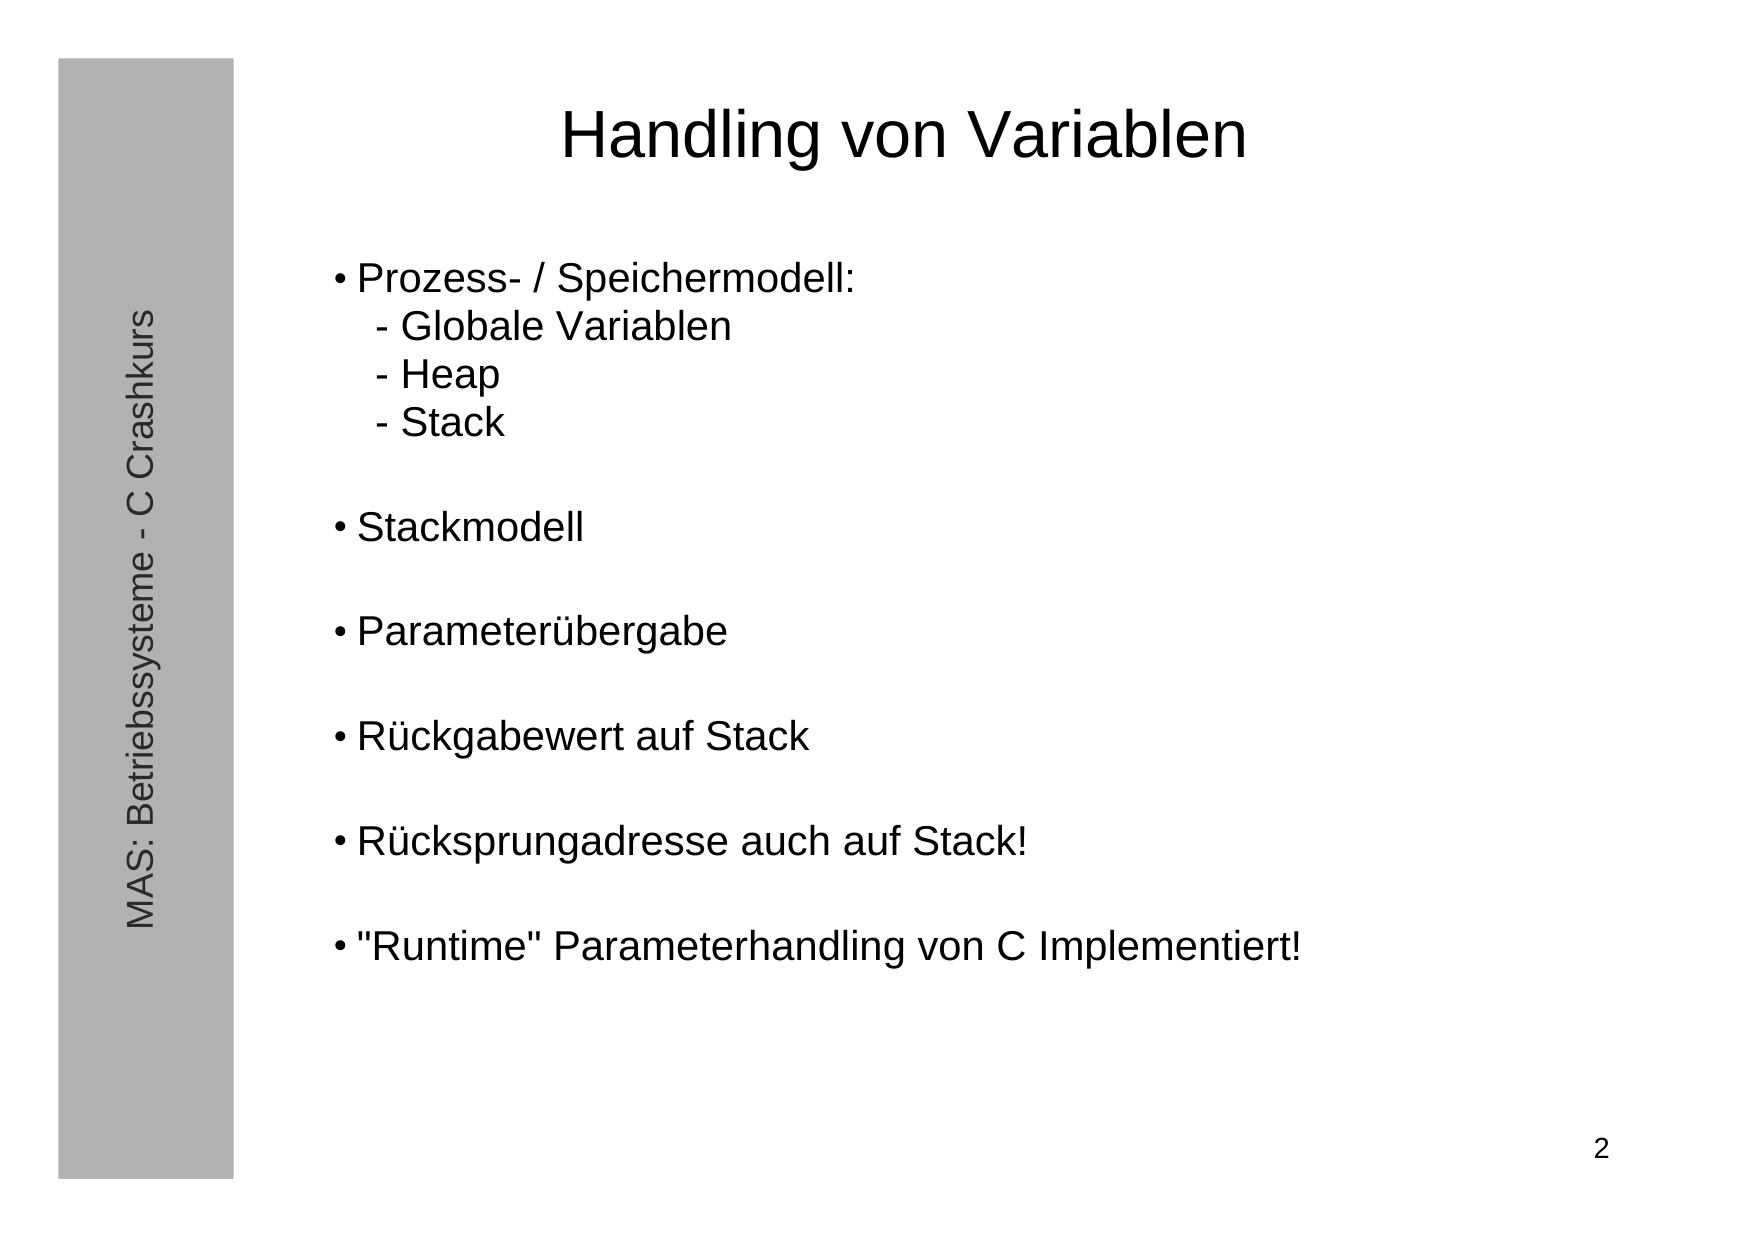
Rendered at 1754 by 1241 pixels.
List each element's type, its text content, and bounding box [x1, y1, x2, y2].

text_box Handling von Variablen [512, 86, 1297, 181]
text_box MAS: Betriebssysteme - C Crashkurs [110, 60, 195, 1180]
text_box Prozess- / Speichermodell: - Globale Variablen - Heap - Stack Stackmodell Parameterübergabe Rückgabewert auf Stack Rücksprungadresse auch auf Stack! "Runtime" Parameterhandling von C Implementiert! [318, 246, 1637, 1076]
text_box [59, 59, 233, 1179]
text_box [290, 221, 1651, 383]
text_box <number> [1593, 1130, 1651, 1168]
